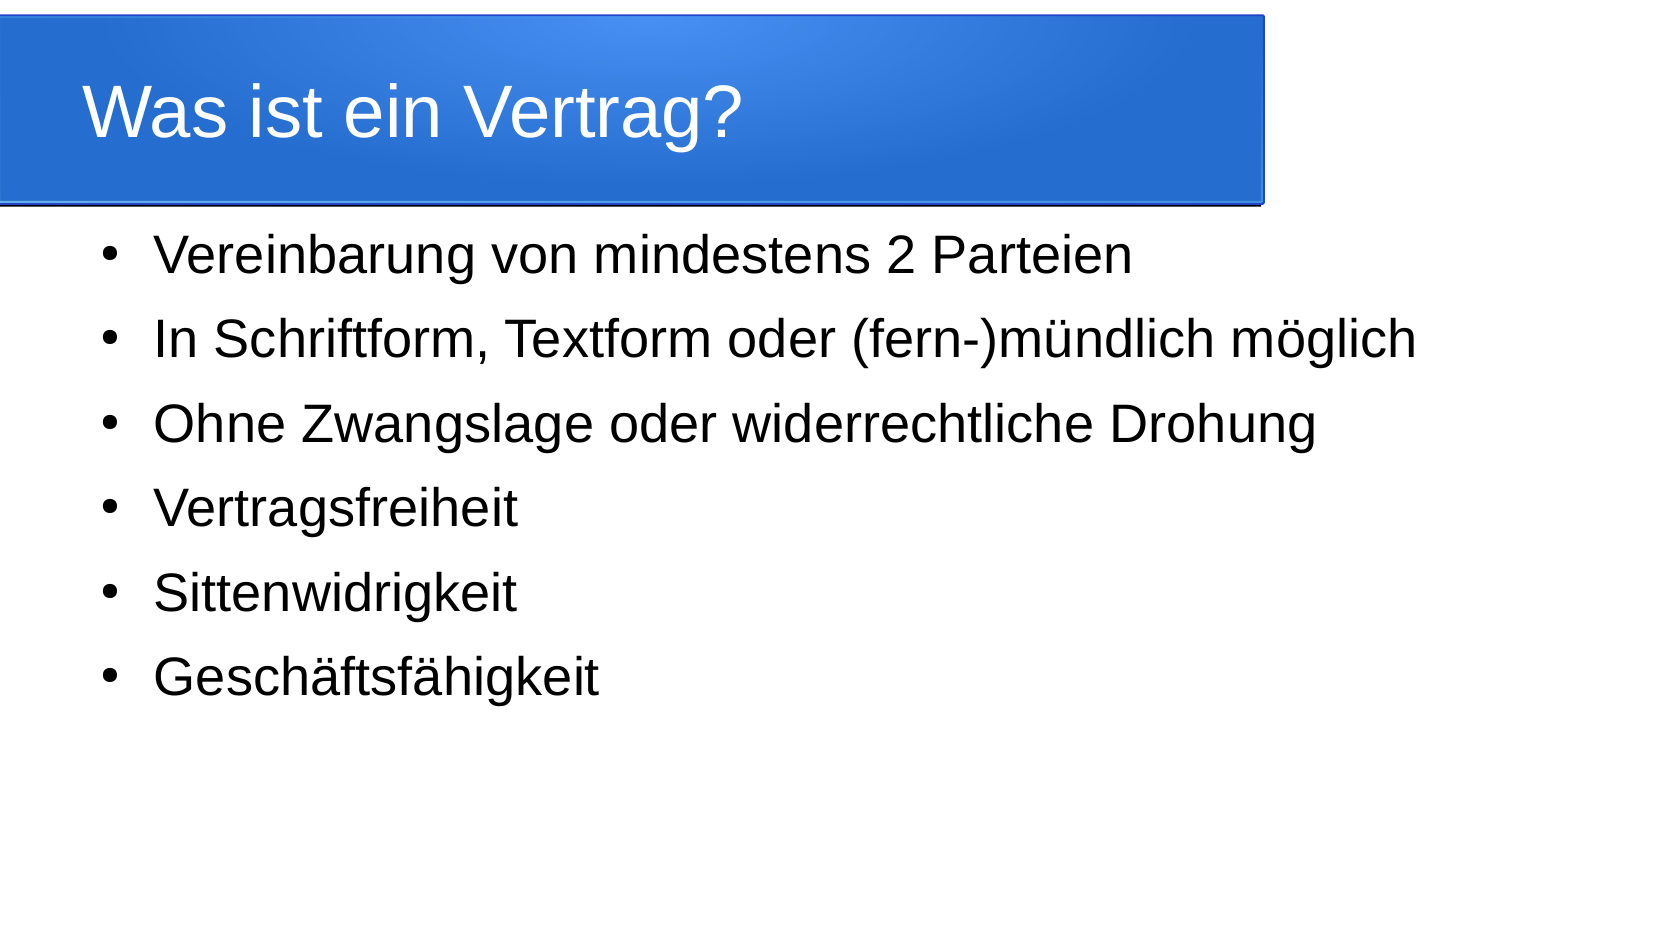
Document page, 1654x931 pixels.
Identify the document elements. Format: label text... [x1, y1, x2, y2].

list Vereinbarung von mindestens 2 Parteien In Schriftform, Textform oder (fern-)mündlich möglich Ohne Zwangslage oder widerrechtliche Drohung Vertragsfreiheit Sittenwidrigkeit Geschäftsfähigkeit [82, 224, 1571, 764]
title Was ist ein Vertrag? [82, 35, 1235, 189]
